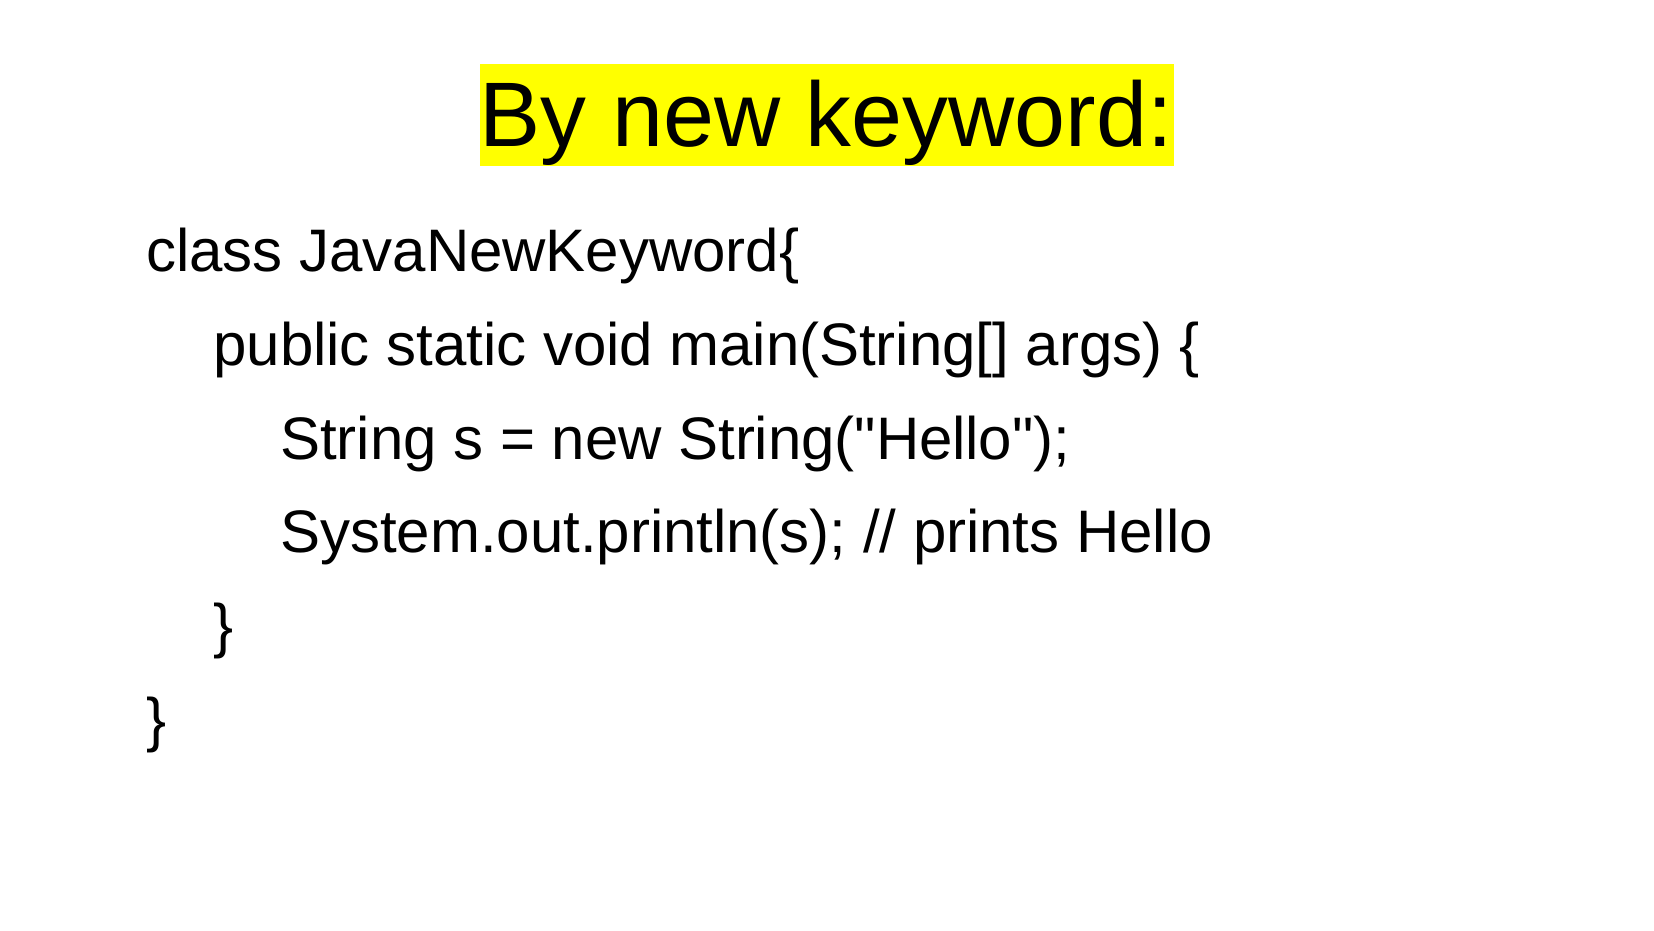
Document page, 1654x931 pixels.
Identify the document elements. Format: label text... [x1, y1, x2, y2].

title By new keyword: [82, 37, 1571, 193]
list class JavaNewKeyword{ public static void main(String[] args) { String s = new String("Hello"); System.out.println(s); // prints Hello } } [82, 217, 1571, 758]
